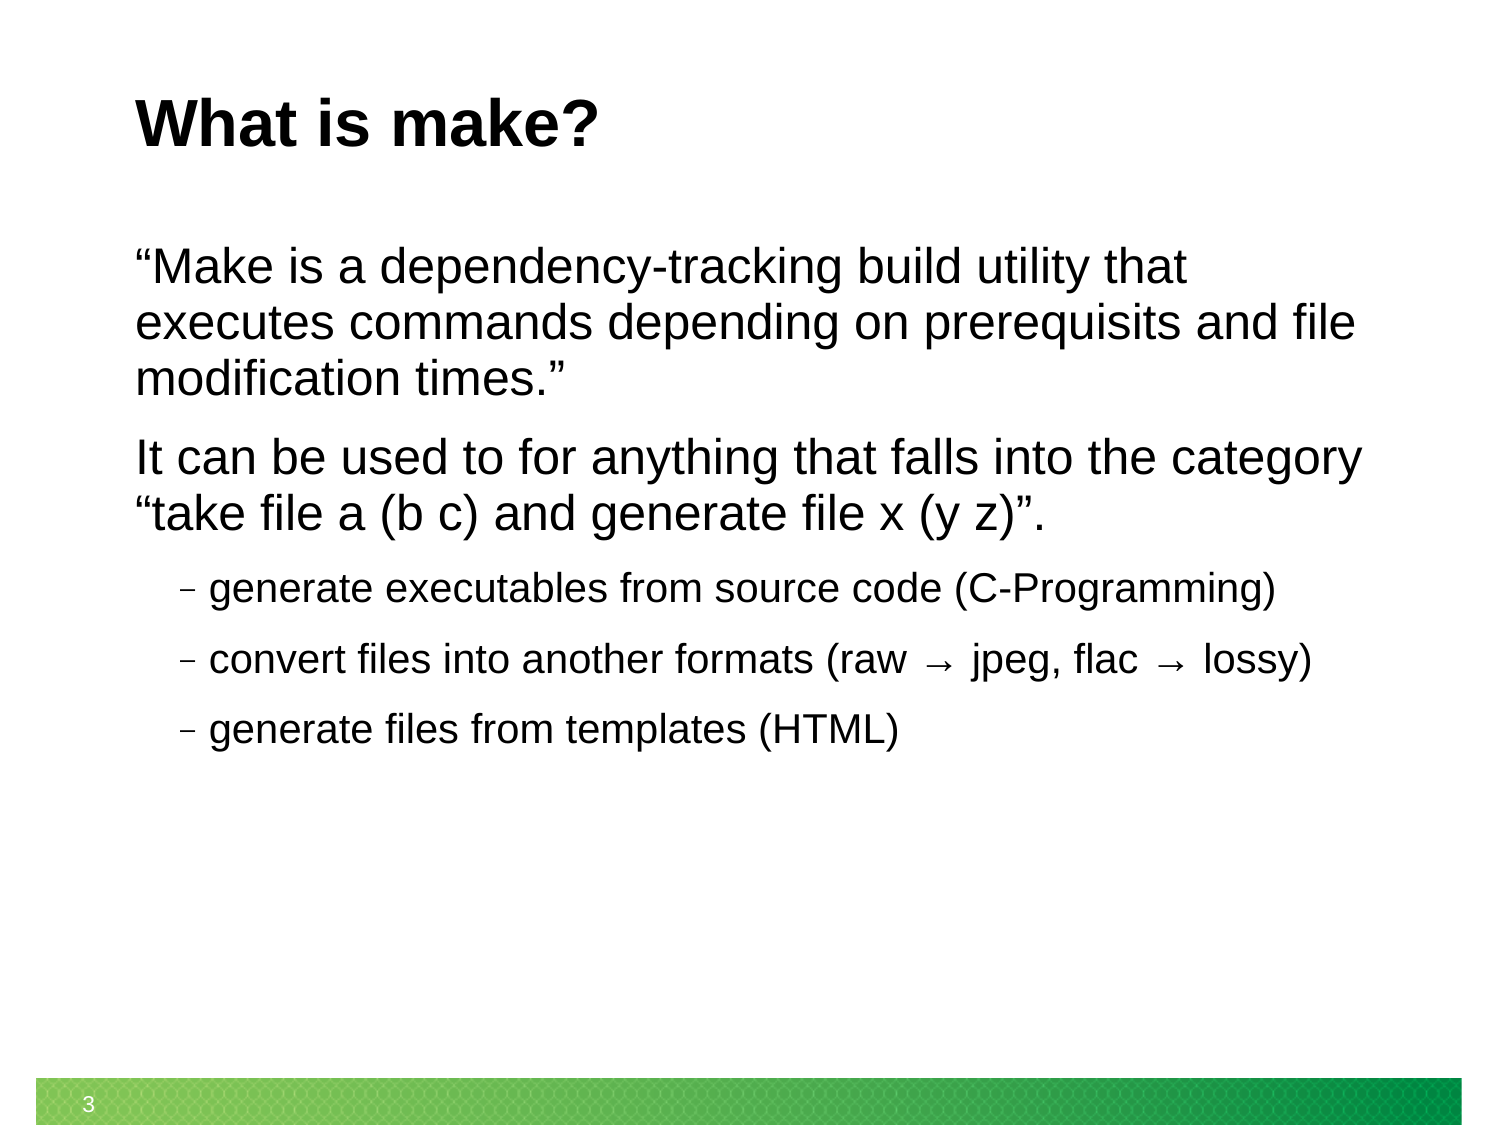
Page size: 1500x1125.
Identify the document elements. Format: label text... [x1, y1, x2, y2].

list “Make is a dependency-tracking build utility that executes commands depending on prerequisits and file modification times.” It can be used to for anything that falls into the category “take file a (b c) and generate file x (y z)”. generate executables from source code (C-Programming) convert files into another formats (raw → jpeg, flac → lossy) generate files from templates (HTML) [135, 238, 1372, 982]
picture [36, 1078, 1462, 1125]
title What is make? [135, 41, 1372, 204]
